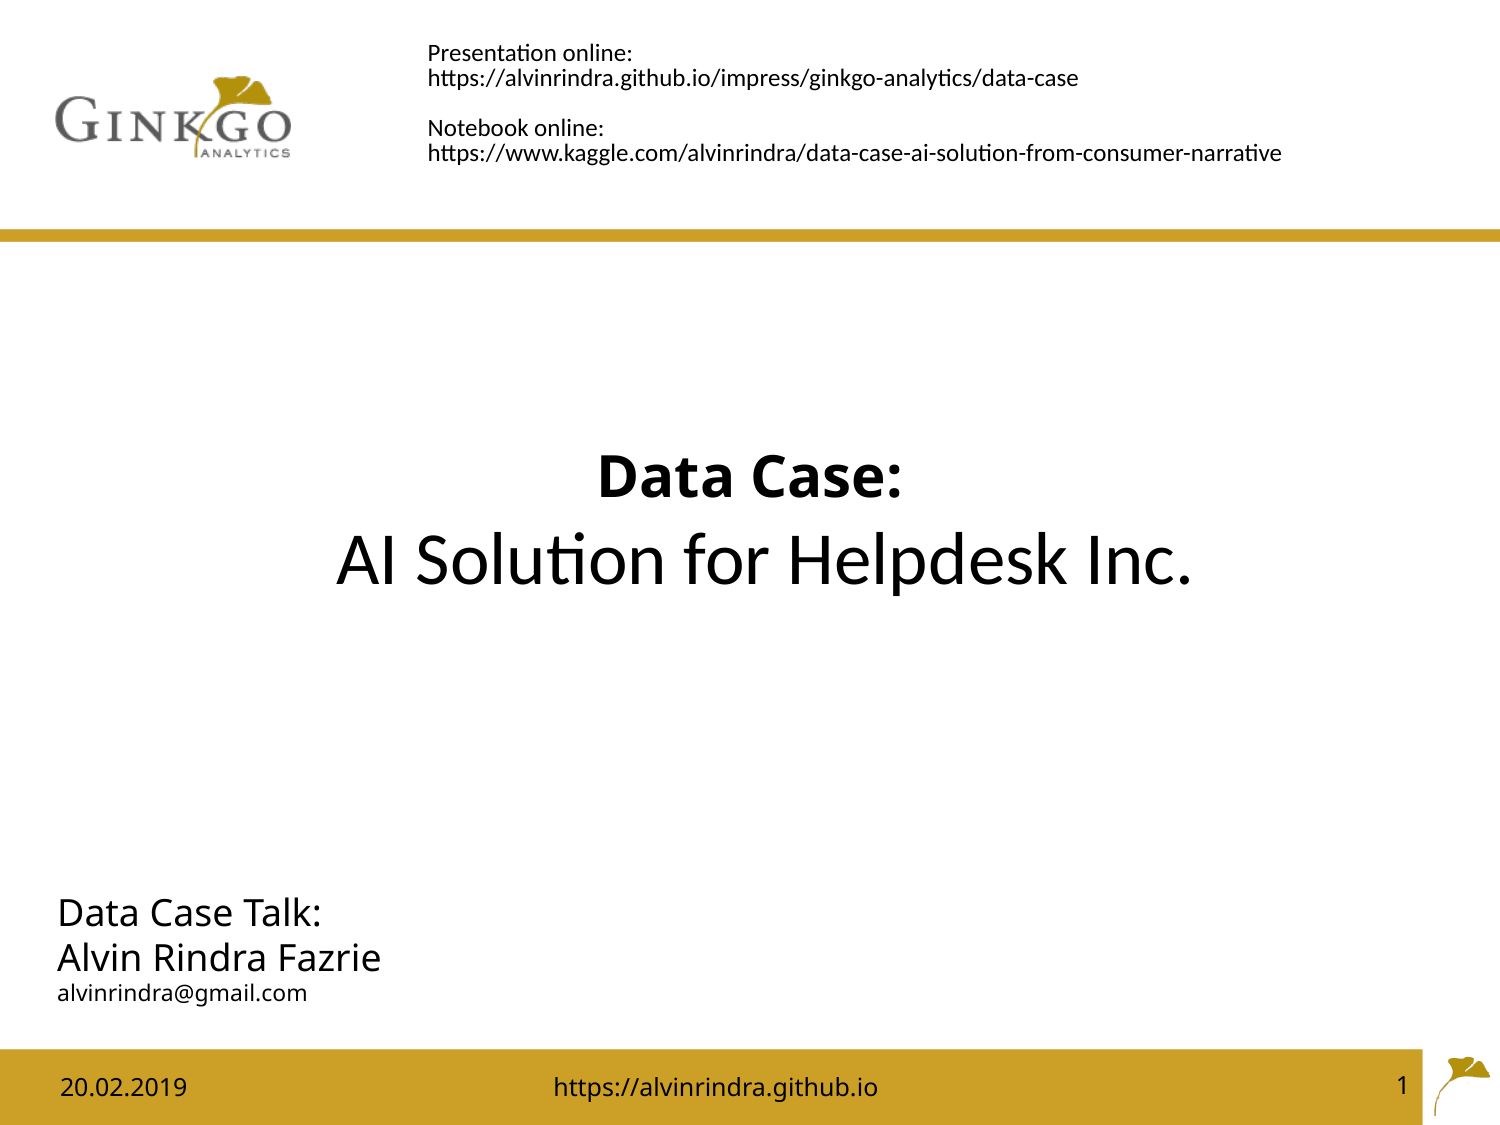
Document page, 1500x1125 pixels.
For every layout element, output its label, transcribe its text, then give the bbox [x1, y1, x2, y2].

text_box Presentation online: https://alvinrindra.github.io/impress/ginkgo-analytics/data-case Notebook online: https://www.kaggle.com/alvinrindra/data-case-ai-solution-from-consumer-narrative [412, 35, 1500, 255]
text_box Data Case: AI Solution for Helpdesk Inc. [44, 431, 1471, 630]
text_box https://alvinrindra.github.io [178, 1073, 921, 1125]
picture [0, 0, 1500, 1125]
text_box <number> [1196, 1056, 1425, 1117]
text_box 20.02.2019 [60, 1056, 265, 1117]
text_box Data Case Talk: Alvin Rindra Fazrie alvinrindra@gmail.com [42, 881, 1000, 961]
